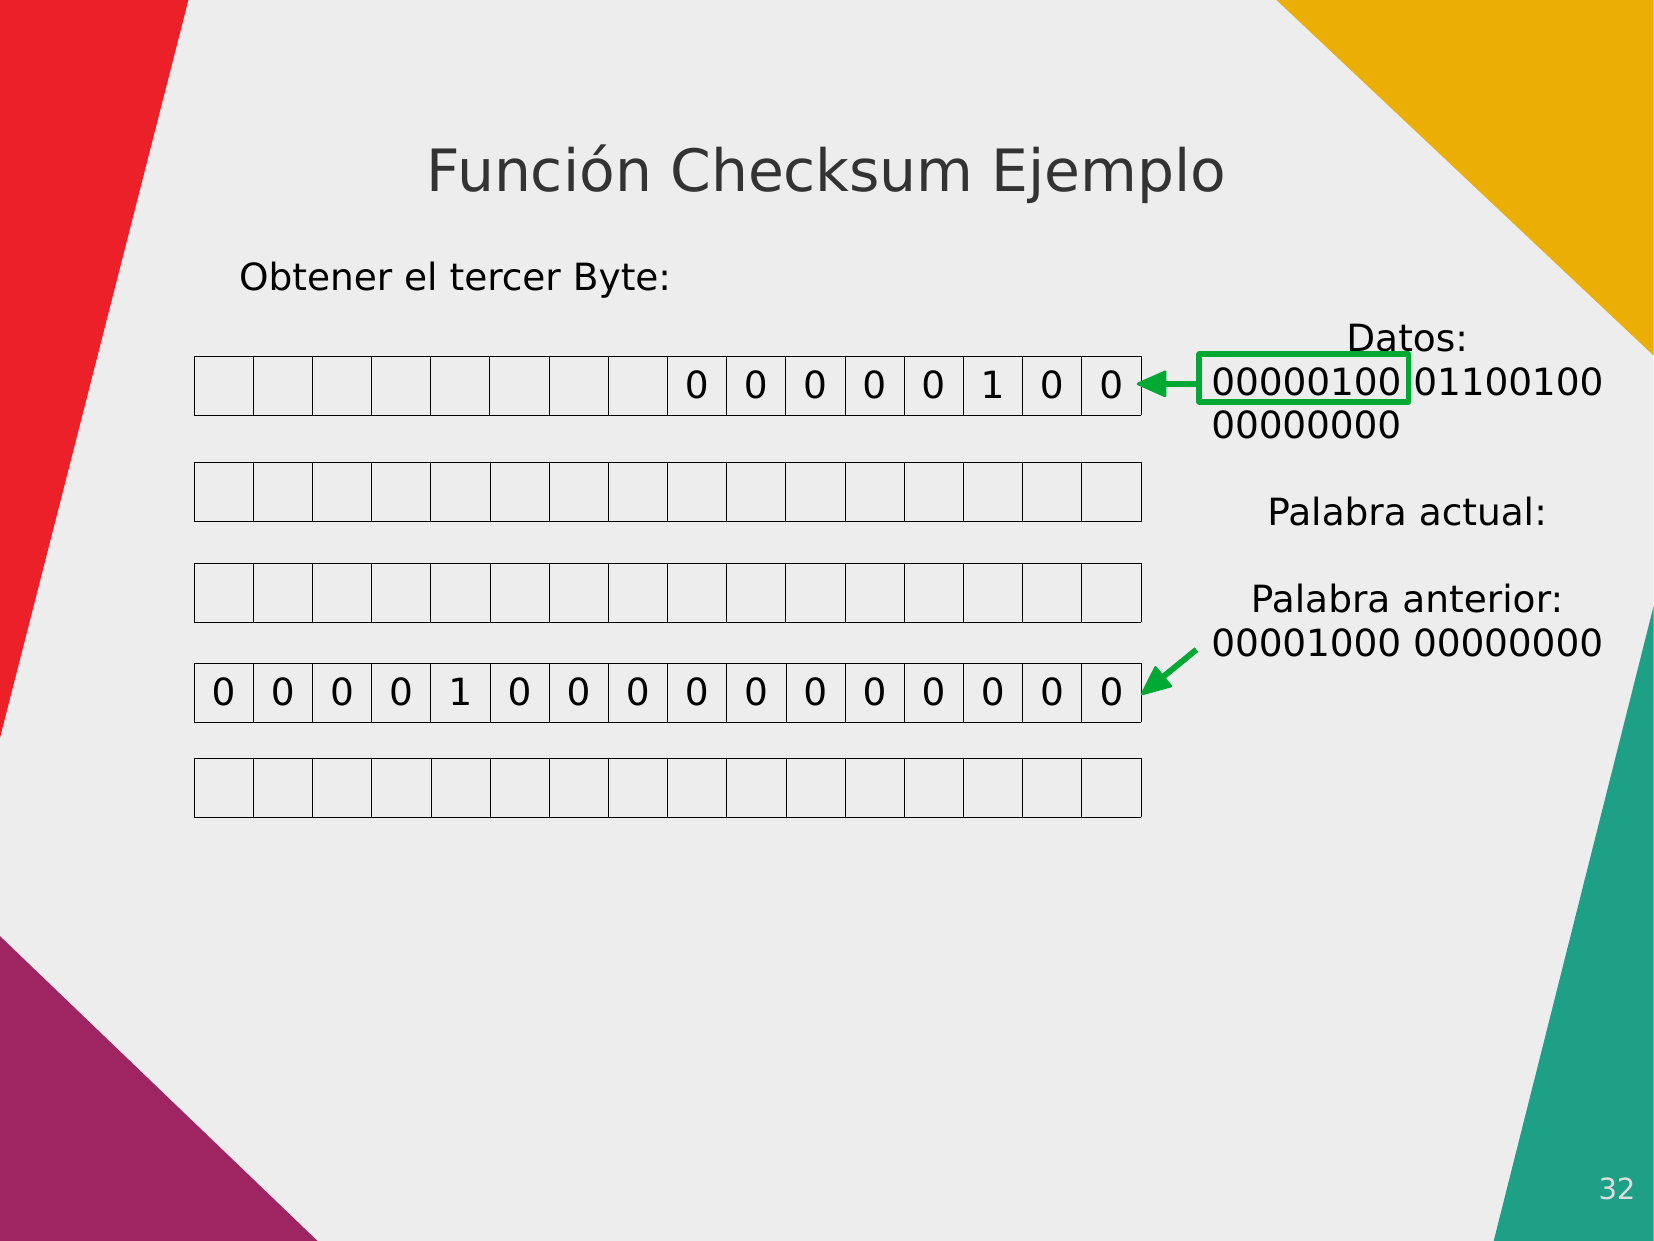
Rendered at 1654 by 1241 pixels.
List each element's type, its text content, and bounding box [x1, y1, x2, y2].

table_header [254, 564, 312, 622]
table_header [313, 564, 371, 622]
table_header [609, 463, 667, 521]
table_header [431, 564, 490, 622]
table_header [1082, 564, 1141, 622]
table_header [313, 463, 371, 521]
table_header [431, 357, 489, 415]
table_header 1 [431, 664, 490, 722]
table_header [1082, 759, 1141, 817]
table_header 0 [727, 357, 785, 415]
table_header [846, 759, 904, 817]
table_header [964, 564, 1022, 622]
table_header [846, 463, 904, 521]
text_box Datos: 00000100 01100100 00000000 Palabra actual: Palabra anterior: 00001000 00000000 [1202, 357, 1406, 399]
table_header [846, 564, 904, 622]
table_header 0 [905, 664, 963, 722]
table_header [195, 759, 253, 817]
table_header [550, 357, 608, 415]
table_header [609, 357, 667, 415]
table_header [964, 463, 1022, 521]
table_header 0 [1082, 664, 1141, 722]
table_header [431, 463, 490, 521]
table_header [491, 463, 549, 521]
table_header [668, 759, 726, 817]
table_header 0 [313, 664, 371, 722]
table_header 0 [1023, 357, 1081, 415]
table_header 0 [195, 664, 253, 722]
table_header [195, 564, 253, 622]
table_header 0 [491, 664, 549, 722]
table_header [195, 357, 253, 415]
table_header [550, 759, 608, 817]
table_header [372, 357, 430, 415]
table_header 0 [1082, 357, 1141, 415]
table_header [1023, 463, 1081, 521]
table_header 0 [786, 357, 845, 415]
table_header [786, 463, 845, 521]
table_header 0 [787, 664, 845, 722]
table_header [1082, 463, 1141, 521]
table_header [254, 357, 312, 415]
table_header [609, 564, 667, 622]
table_header [727, 564, 785, 622]
table_header [550, 463, 608, 521]
table_header [491, 564, 549, 622]
text_box Datos: 00000100 01100100 00000000 Palabra actual: Palabra anterior: 00001000 00000000 [1196, 309, 1619, 977]
table_header [1023, 759, 1081, 817]
table_header [372, 759, 431, 817]
table_header 0 [846, 357, 904, 415]
table_header [432, 759, 490, 817]
table_header [905, 564, 963, 622]
table_header 0 [964, 664, 1022, 722]
table_header 0 [846, 664, 904, 722]
table_header 0 [727, 664, 786, 722]
table_header 0 [550, 664, 608, 722]
table_header 0 [372, 664, 430, 722]
table_header [964, 759, 1022, 817]
table_header [490, 357, 549, 415]
table_header [786, 564, 845, 622]
table_header [905, 463, 963, 521]
table_header 0 [668, 664, 726, 722]
table_header [609, 759, 667, 817]
title Función Checksum Ejemplo [114, 73, 1539, 271]
table_header [668, 564, 726, 622]
table_header 0 [1023, 664, 1081, 722]
table_header [313, 759, 371, 817]
table_header [727, 463, 785, 521]
table_header [254, 759, 312, 817]
table_header 1 [964, 357, 1022, 415]
table_header [668, 463, 726, 521]
table_header [1023, 564, 1081, 622]
table_header [787, 759, 845, 817]
table_header 0 [905, 357, 963, 415]
table_header [254, 463, 312, 521]
text_box Obtener el tercer Byte: [224, 248, 768, 350]
table_header 0 [609, 664, 667, 722]
table_header [313, 357, 371, 415]
table_header [195, 463, 253, 521]
table_header [905, 759, 963, 817]
table_header [372, 463, 430, 521]
table_header [372, 564, 430, 622]
table_header 0 [254, 664, 312, 722]
table_header 0 [668, 357, 726, 415]
table_header [491, 759, 549, 817]
table_header [550, 564, 608, 622]
table_header [727, 759, 786, 817]
